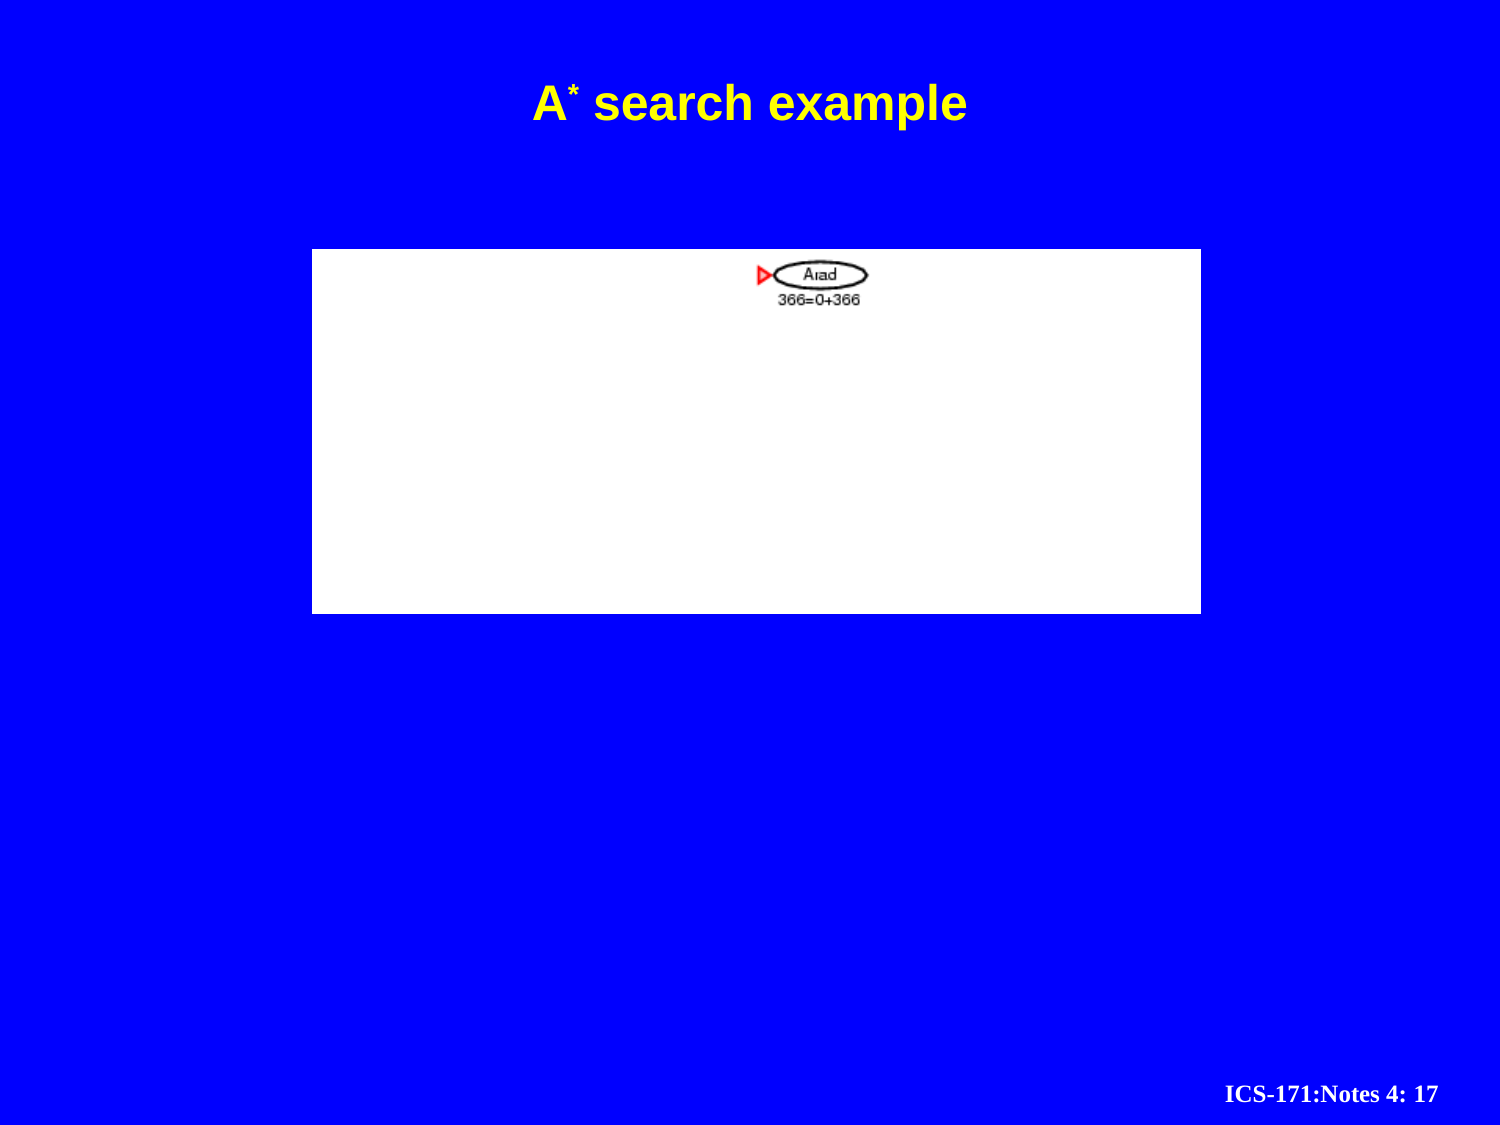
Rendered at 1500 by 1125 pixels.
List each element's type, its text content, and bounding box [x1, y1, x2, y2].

picture [312, 249, 1201, 615]
title A* search example [112, 49, 1388, 150]
